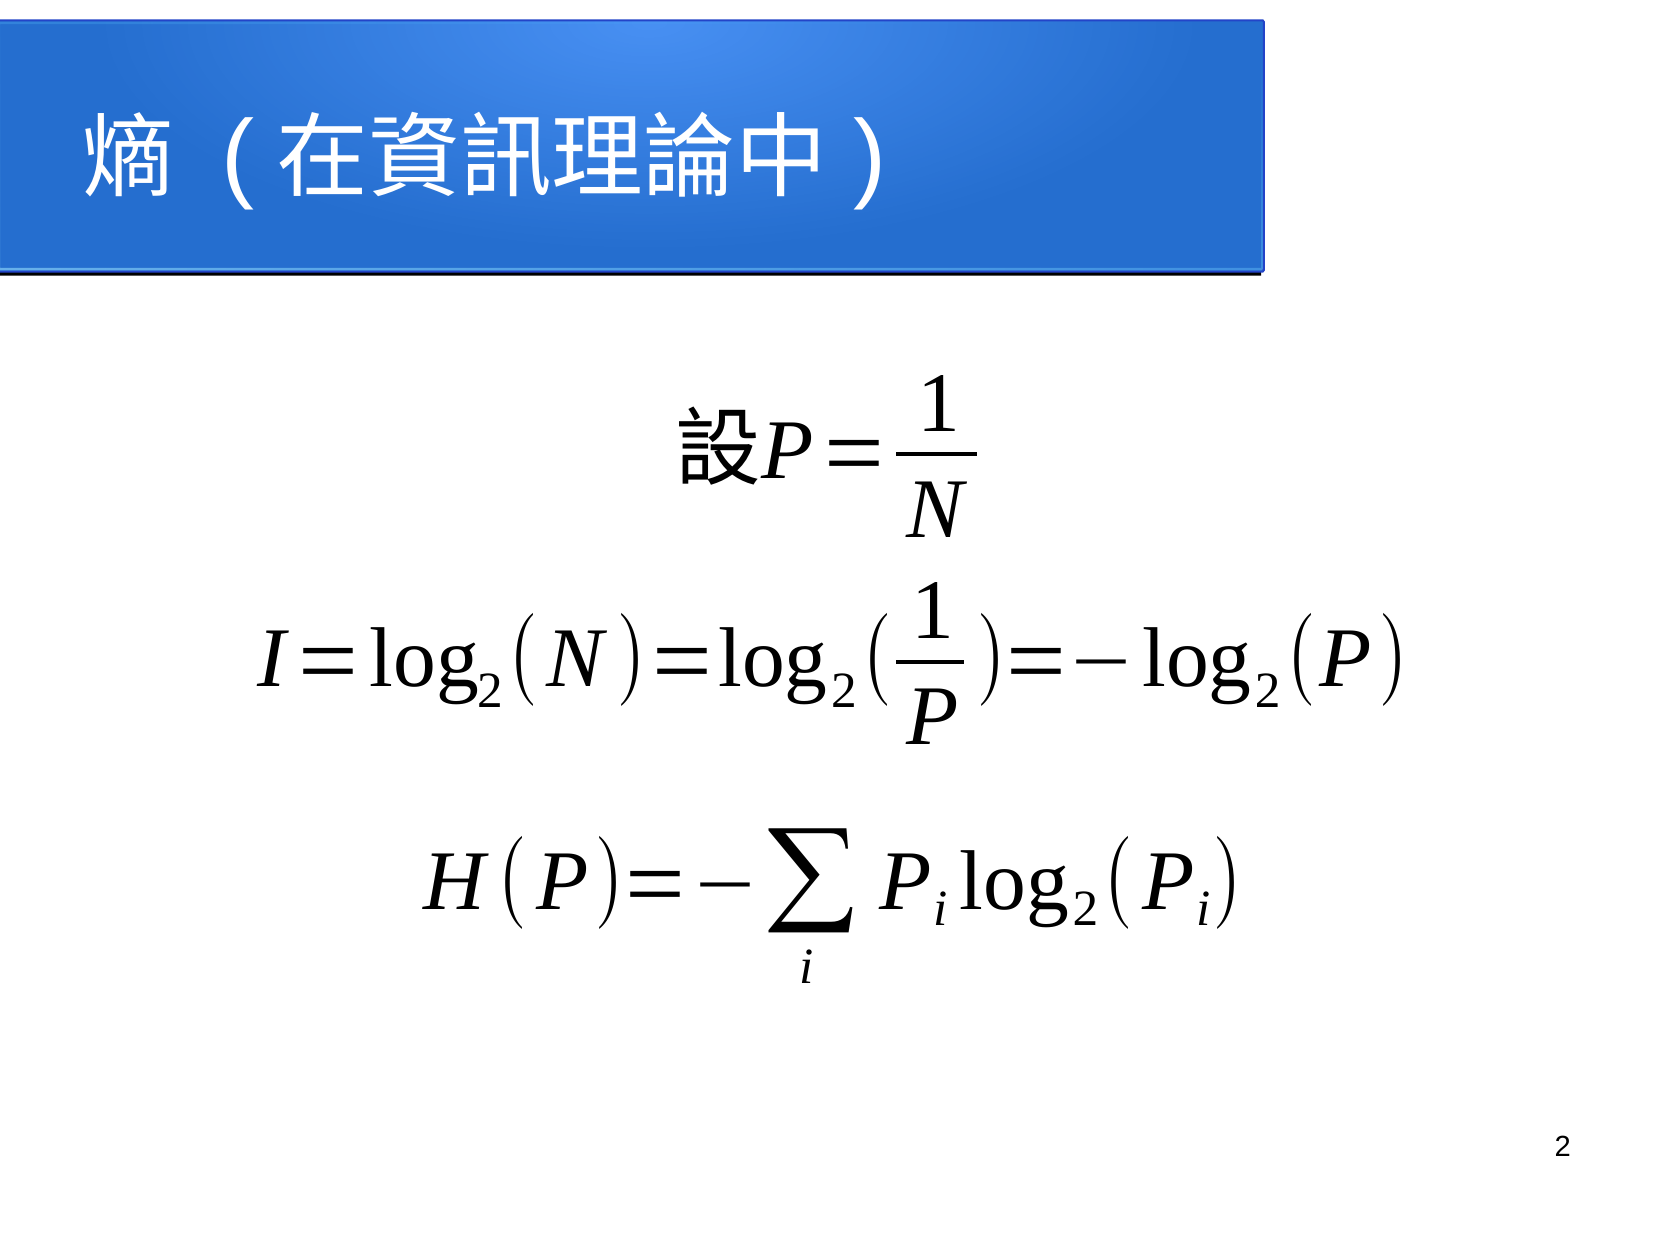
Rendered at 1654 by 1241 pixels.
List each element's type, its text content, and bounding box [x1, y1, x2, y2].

chart [230, 356, 1430, 993]
title 熵 (在資訊理論中) [82, 47, 1235, 252]
